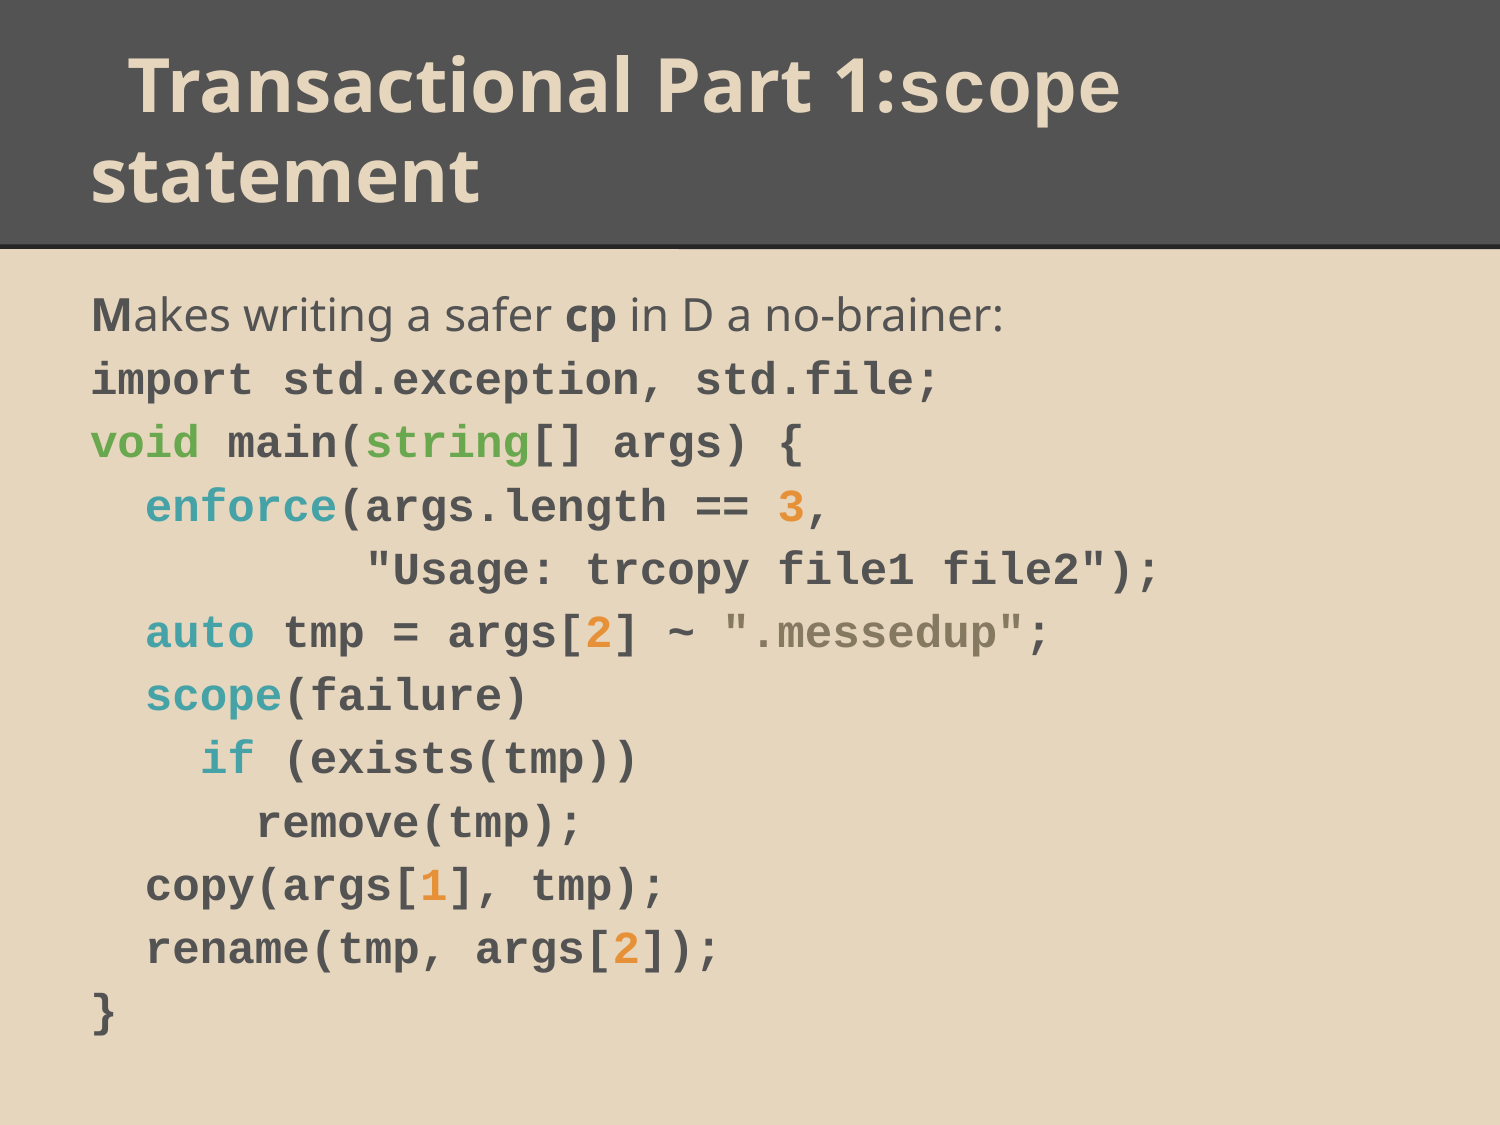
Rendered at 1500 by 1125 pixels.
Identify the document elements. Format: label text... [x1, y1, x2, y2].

title Transactional Part 1:scope statement [75, 45, 1425, 233]
list Makes writing a safer cp in D a no-brainer: import std.exception, std.file; void main(string[] args) { enforce(args.length == 3, "Usage: trcopy file1 file2"); auto tmp = args[2] ~ ".messedup"; scope(failure) if (exists(tmp)) remove(tmp); copy(args[1], tmp); rename(tmp, args[2]); } [75, 262, 1425, 1078]
